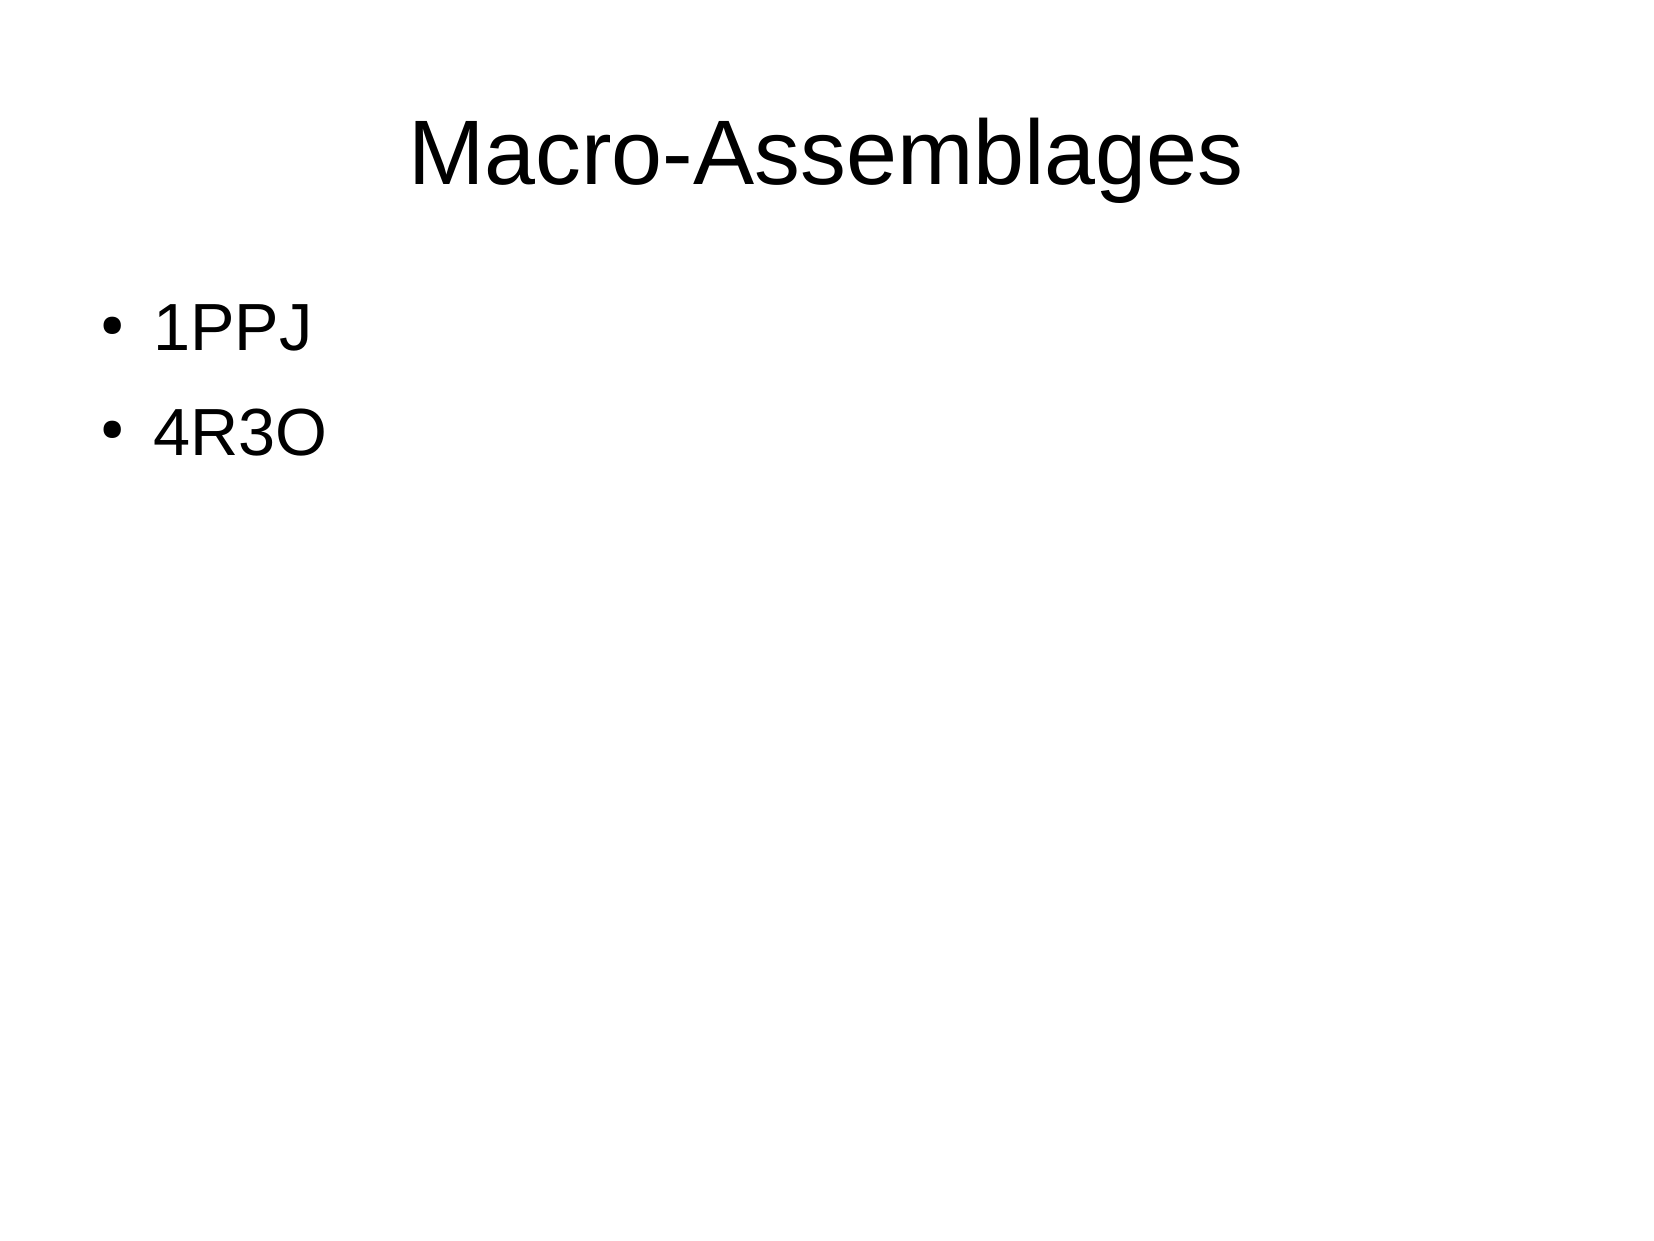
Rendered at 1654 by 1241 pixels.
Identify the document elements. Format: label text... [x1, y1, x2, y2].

list 1PPJ 4R3O [82, 290, 1571, 1010]
title Macro-Assemblages [82, 49, 1571, 257]
